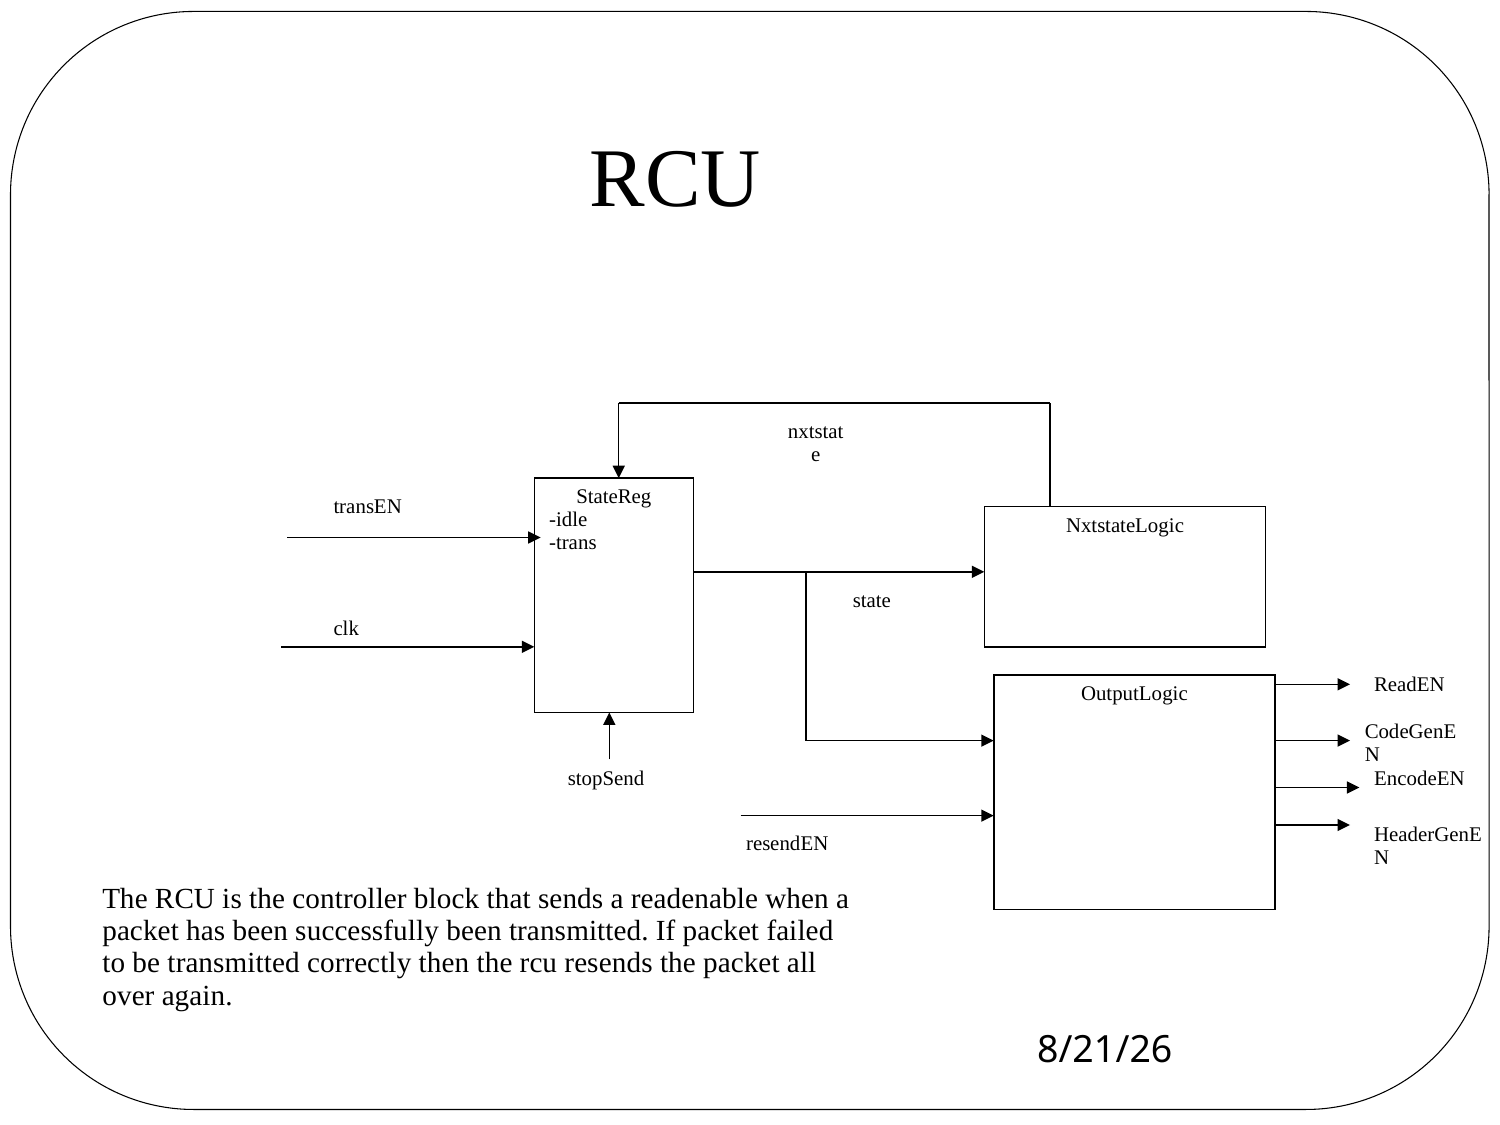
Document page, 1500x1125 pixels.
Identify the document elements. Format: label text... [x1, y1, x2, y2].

text_box NxtstateLogic [984, 506, 1266, 647]
text_box EncodeEN [1359, 759, 1482, 797]
text_box resendEN [731, 825, 854, 863]
text_box HeaderGenEN [1359, 815, 1500, 854]
text_box state [824, 581, 919, 619]
text_box CodeGenEN [1349, 712, 1472, 750]
text_box transEN [318, 487, 441, 525]
text_box stopSend [553, 759, 675, 797]
text_box RCU [574, 124, 778, 242]
text_box OutputLogic [993, 675, 1276, 910]
text_box clk [318, 609, 376, 638]
text_box nxtstate [768, 412, 863, 450]
text_box ReadEN [1359, 665, 1482, 704]
text_box The RCU is the controller block that sends a readenable when a packet has been successfully been transmitted. If packet failed to be transmitted correctly then the rcu resends the packet all over again. [87, 875, 866, 1035]
text_box StateReg -idle -trans [534, 478, 694, 713]
